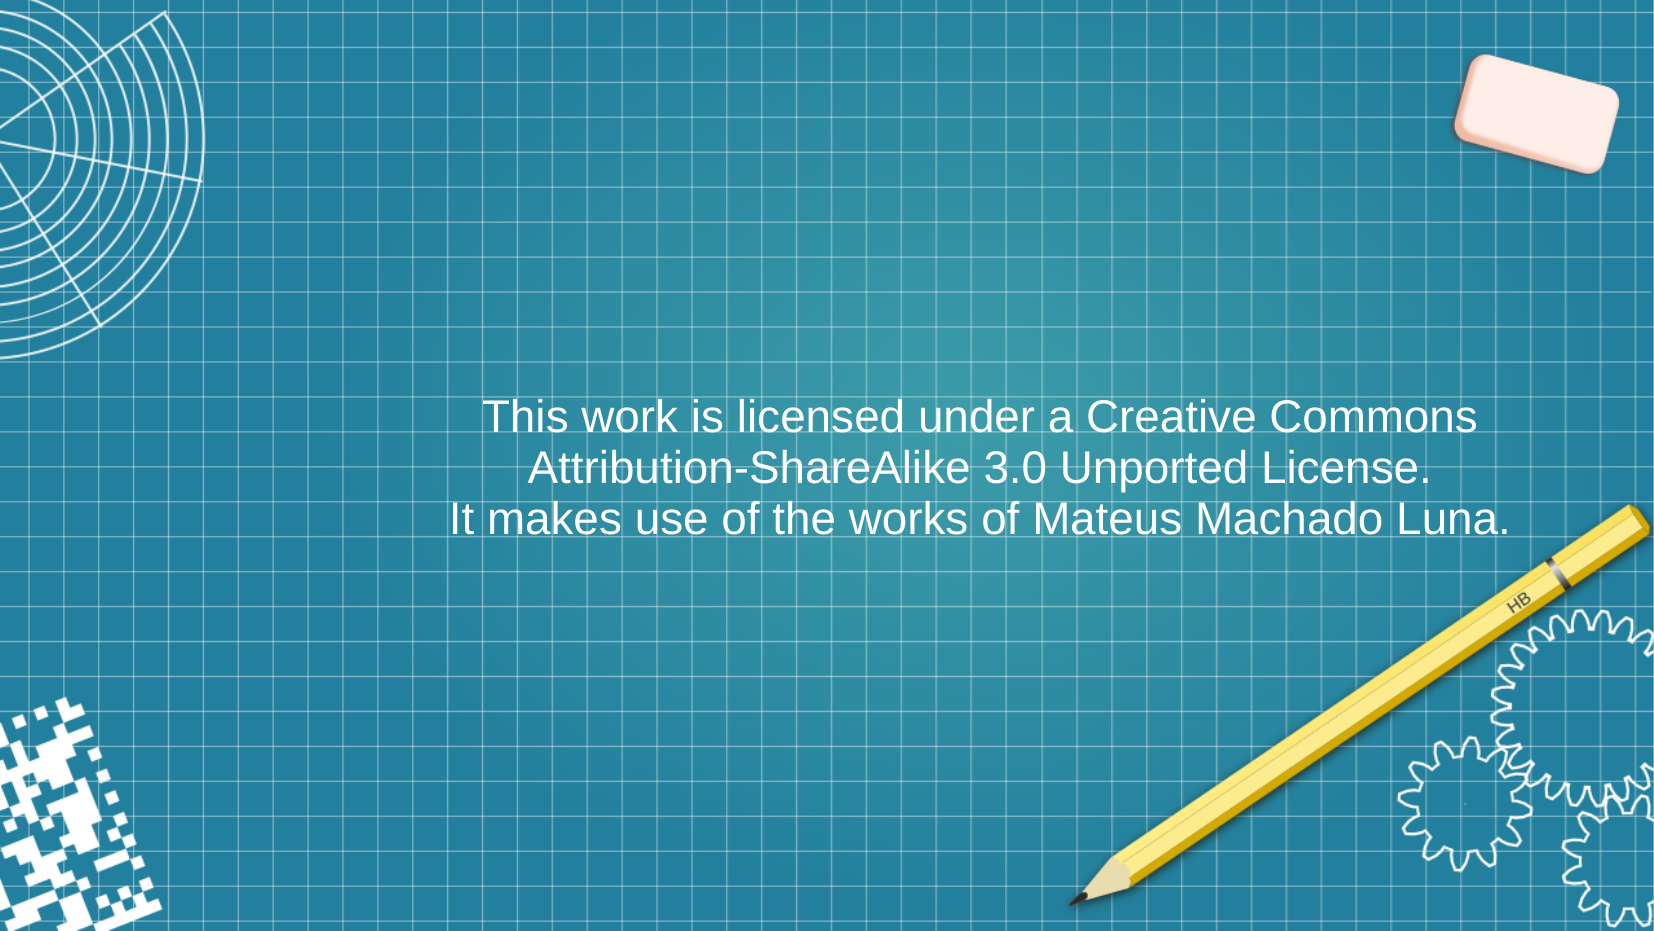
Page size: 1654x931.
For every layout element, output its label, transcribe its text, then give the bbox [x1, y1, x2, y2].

picture [0, 0, 1654, 931]
title This work is licensed under a Creative Commons Attribution-ShareAlike 3.0 Unported License. It makes use of the works of Mateus Machado Luna. [389, 389, 1571, 546]
